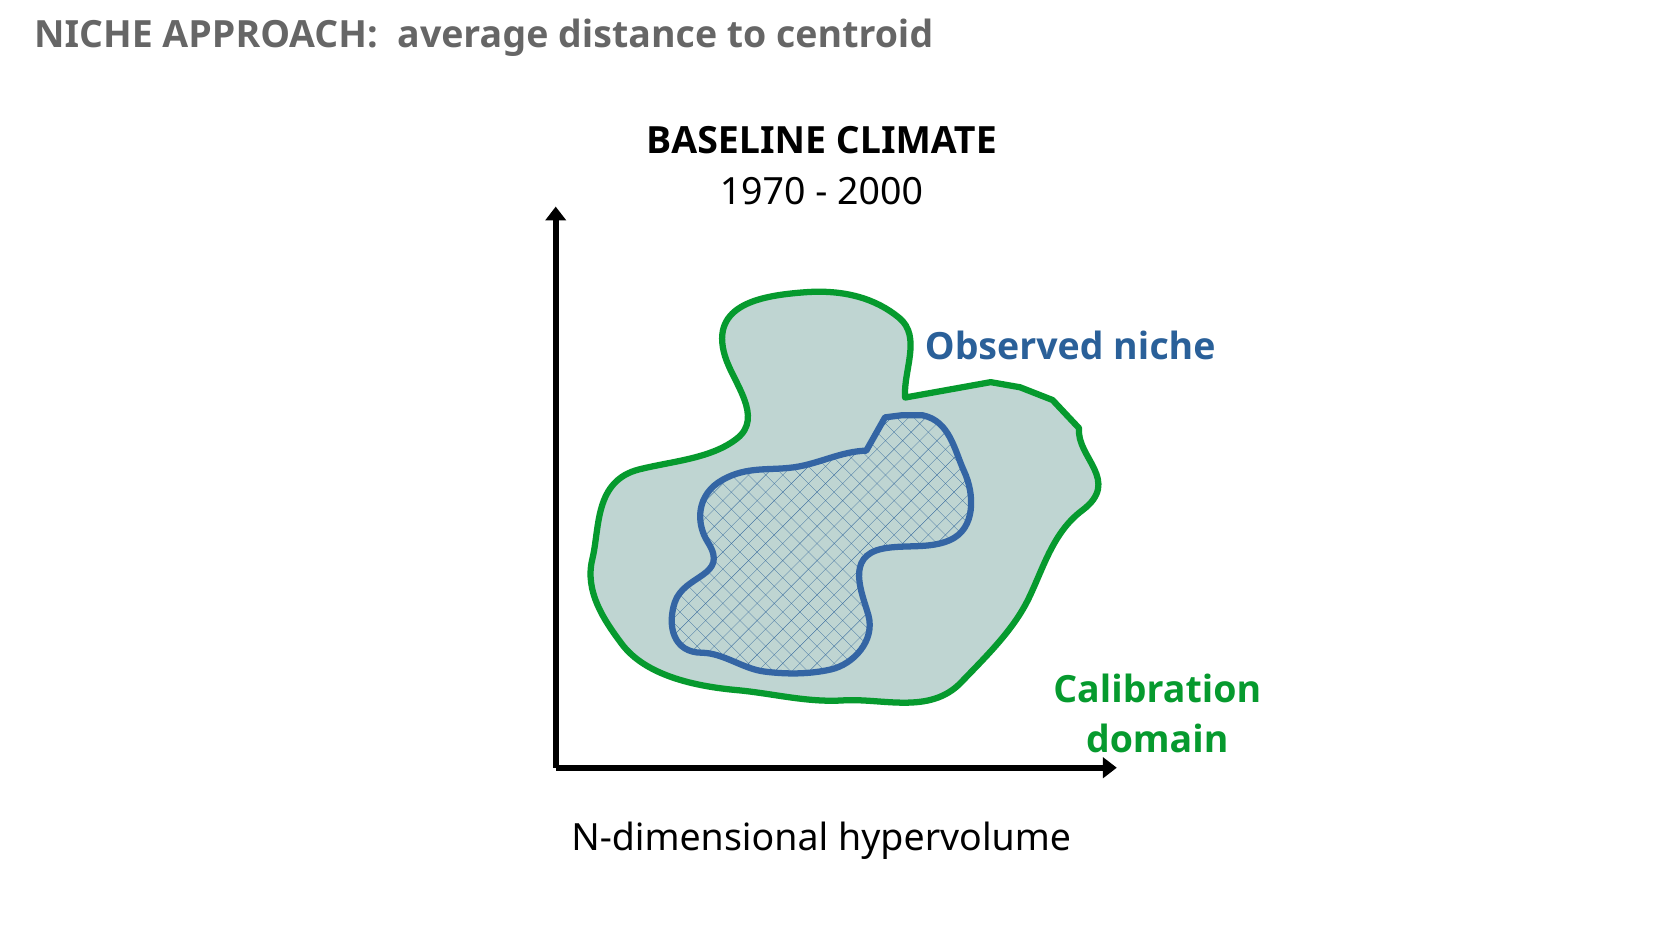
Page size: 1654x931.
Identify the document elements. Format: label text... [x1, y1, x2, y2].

text_box Calibration domain [980, 654, 1335, 721]
text_box NICHE APPROACH: average distance to centroid [0, 0, 1654, 118]
text_box [590, 291, 1099, 703]
text_box N-dimensional hypervolume [555, 803, 1088, 869]
text_box Observed niche [893, 312, 1248, 378]
text_box BASELINE CLIMATE 1970 - 2000 [614, 106, 1029, 224]
